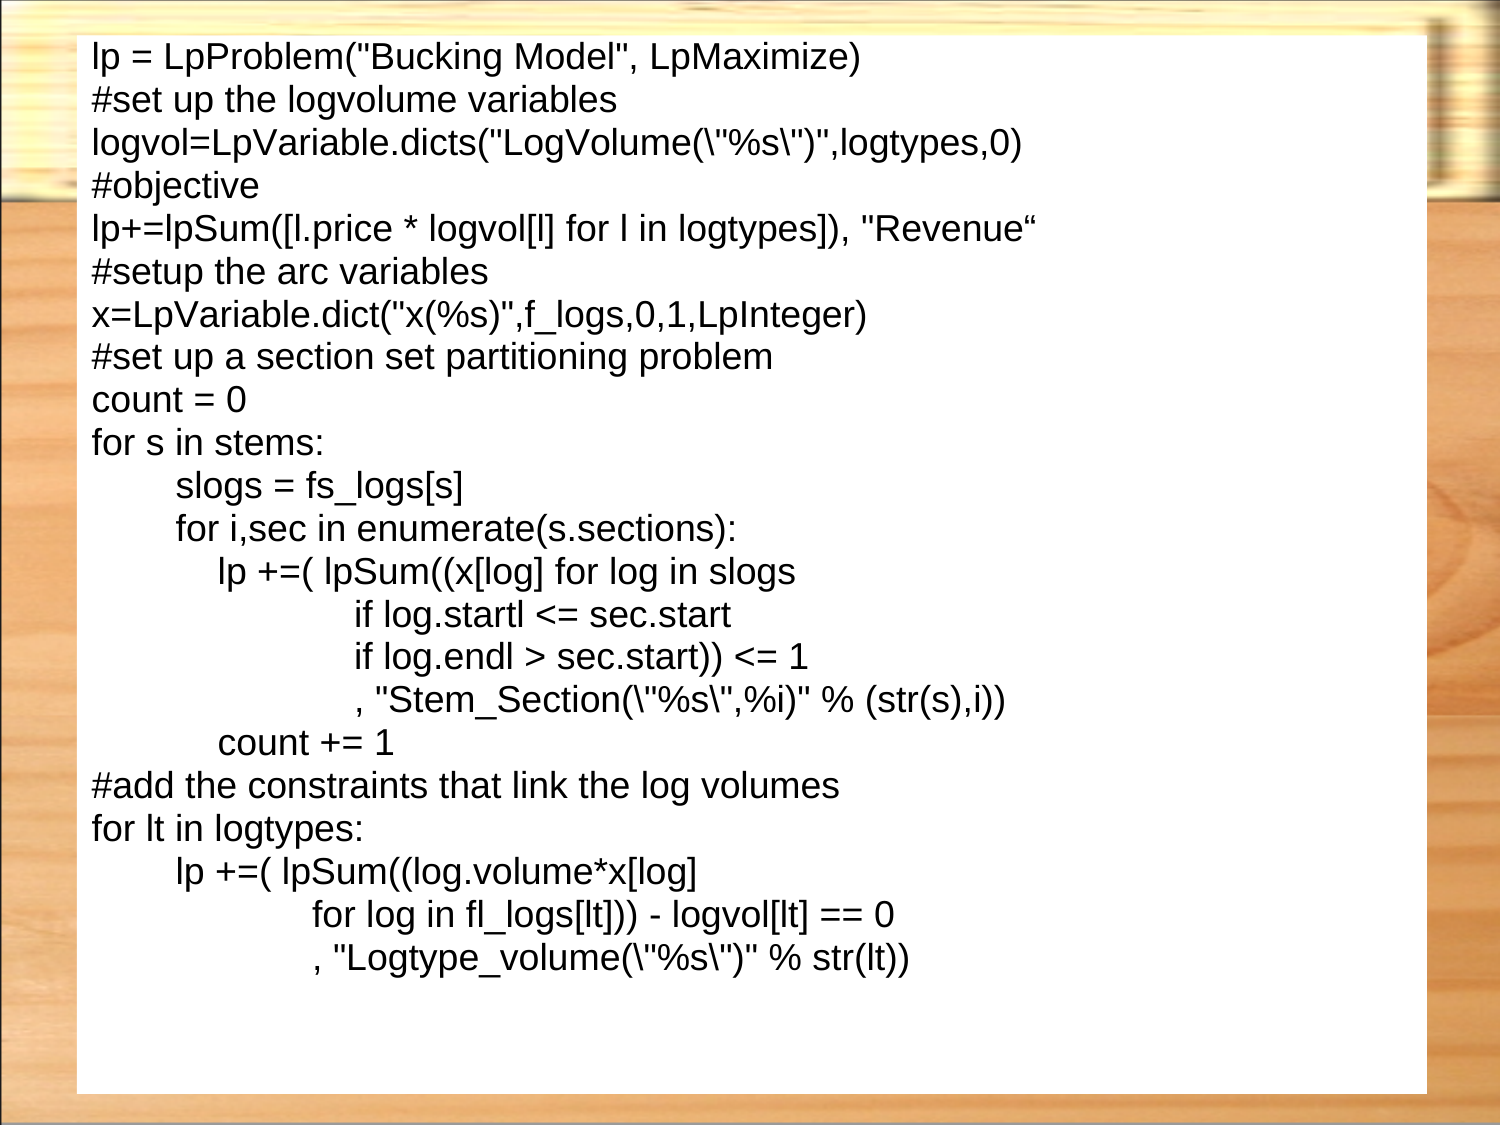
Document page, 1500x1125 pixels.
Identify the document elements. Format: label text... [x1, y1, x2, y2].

picture [0, 0, 1500, 1125]
list lp = LpProblem("Bucking Model", LpMaximize) #set up the logvolume variables logvol=LpVariable.dicts("LogVolume(\"%s\")",logtypes,0) #objective lp+=lpSum([l.price * logvol[l] for l in logtypes]), "Revenue“ #setup the arc variables x=LpVariable.dict("x(%s)",f_logs,0,1,LpInteger) #set up a section set partitioning problem count = 0 for s in stems: slogs = fs_logs[s] for i,sec in enumerate(s.sections): lp +=( lpSum((x[log] for log in slogs if log.startl <= sec.start if log.endl > sec.start)) <= 1 , "Stem_Section(\"%s\",%i)" % (str(s),i)) count += 1 #add the constraints that link the log volumes for lt in logtypes: lp +=( lpSum((log.volume*x[log] for log in fl_logs[lt])) - logvol[lt] == 0 , "Logtype_volume(\"%s\")" % str(lt)) [76, 35, 1427, 1094]
